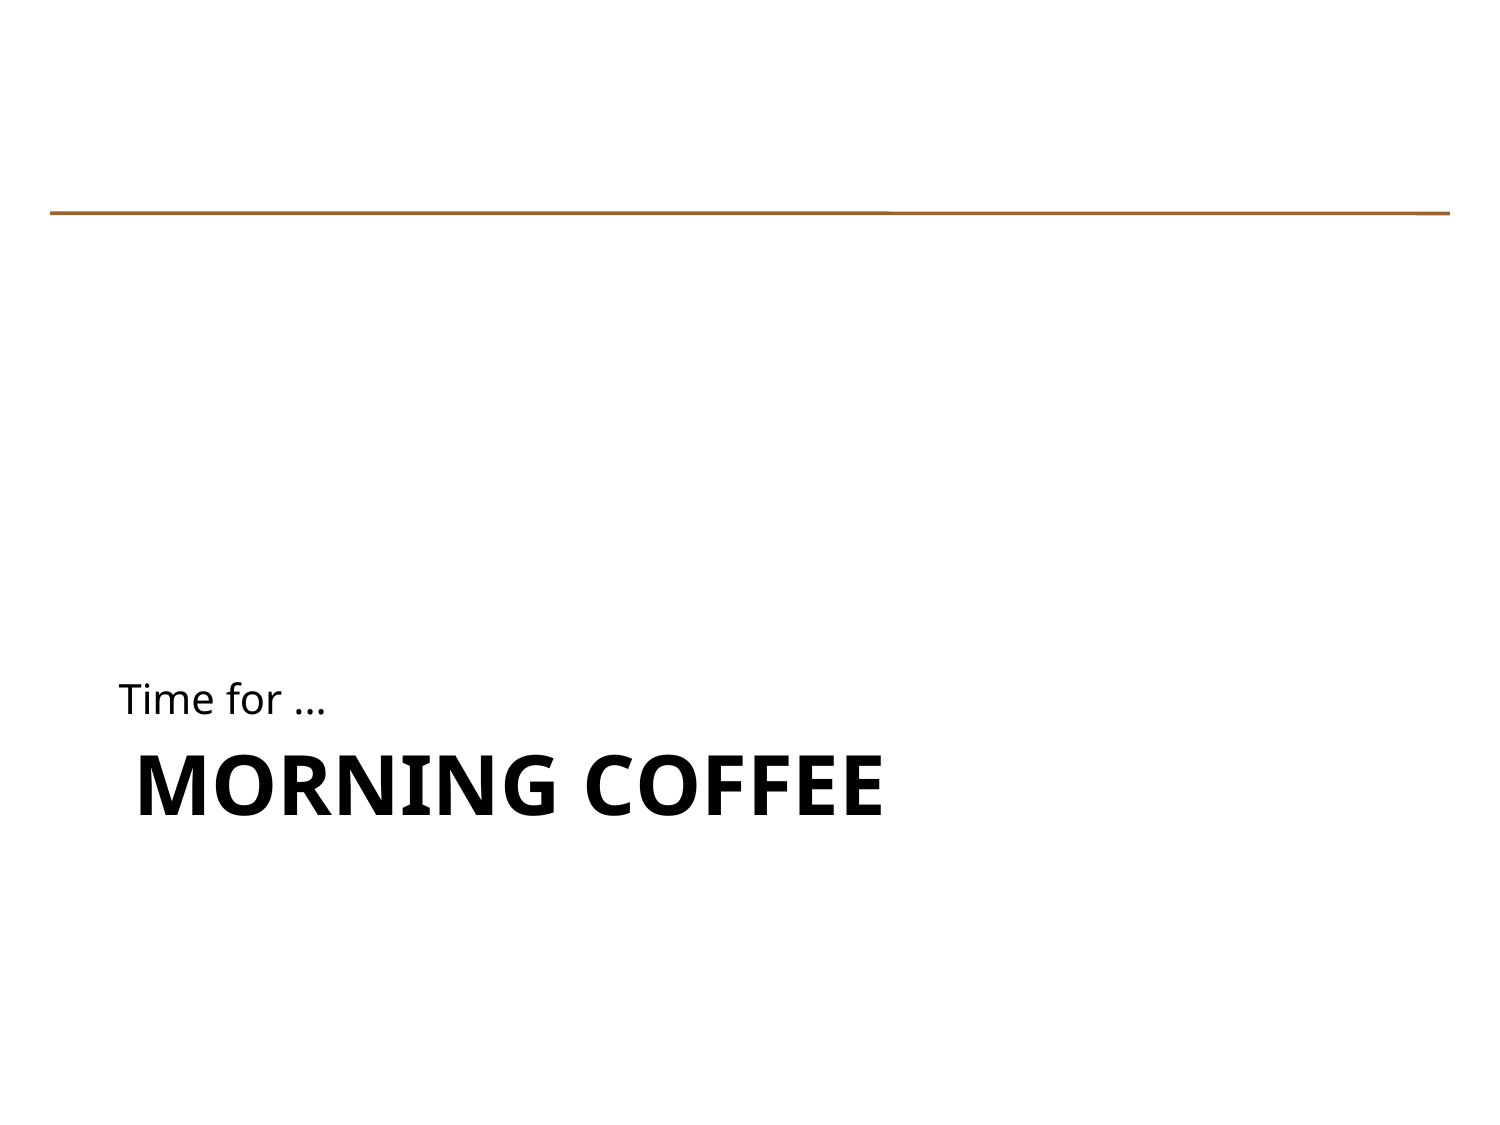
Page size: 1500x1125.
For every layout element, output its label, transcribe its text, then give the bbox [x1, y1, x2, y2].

text_box MORNING COFFEE [118, 723, 1394, 947]
text_box Time for ... [118, 476, 1394, 723]
